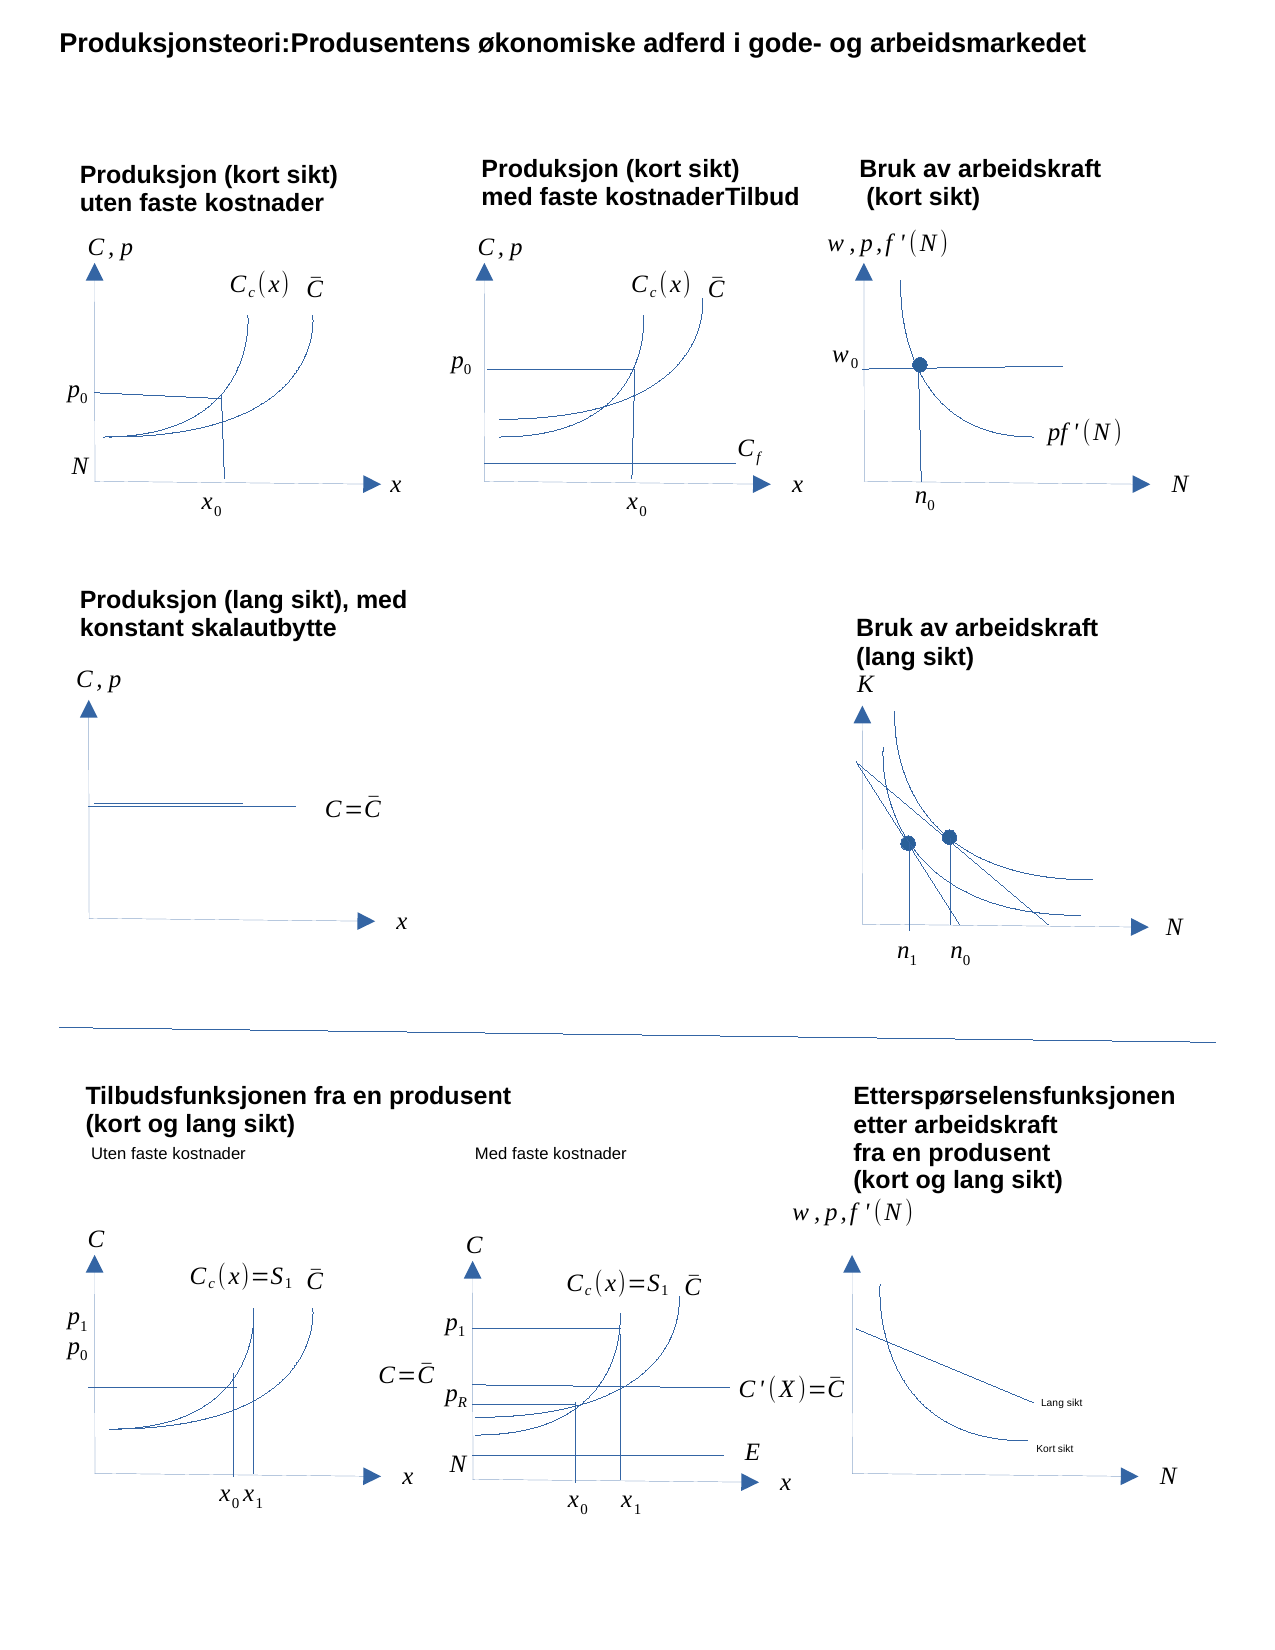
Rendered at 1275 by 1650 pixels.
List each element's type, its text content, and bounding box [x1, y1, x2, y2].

chart [441, 1450, 472, 1479]
chart [1038, 417, 1128, 448]
chart [223, 269, 296, 302]
chart [58, 1302, 94, 1364]
text_box Produksjonsteori:Produsentens økonomiske adferd i gode- og arbeidsmarkedet [44, 21, 1182, 127]
chart [81, 234, 140, 262]
chart [619, 487, 653, 520]
text_box Produksjon (lang sikt), med konstant skalautbytte [65, 578, 461, 650]
chart [300, 1267, 331, 1296]
text_box [900, 835, 916, 851]
chart [737, 1438, 767, 1467]
text_box Produksjon (kort sikt) uten faste kostnader [65, 153, 461, 225]
chart [318, 795, 389, 823]
chart [624, 269, 698, 302]
chart [908, 482, 942, 514]
chart [183, 1260, 299, 1293]
text_box Produksjon (kort sikt) med faste kostnaderTilbud [466, 147, 844, 219]
chart [436, 1308, 472, 1341]
chart [300, 275, 331, 304]
chart [58, 375, 94, 408]
chart [471, 234, 529, 262]
chart [701, 275, 732, 304]
chart [441, 346, 478, 378]
text_box Med faste kostnader [460, 1137, 642, 1190]
chart [560, 1486, 594, 1518]
chart [69, 665, 128, 693]
text_box Lang sikt [1026, 1390, 1098, 1417]
chart [731, 434, 769, 467]
chart [81, 1226, 112, 1254]
chart [1163, 470, 1197, 499]
chart [1151, 1462, 1185, 1491]
text_box Tilbudsfunksjonen fra en produsent (kort og lang sikt) [70, 1074, 562, 1146]
chart [382, 470, 409, 499]
chart [1157, 913, 1191, 941]
chart [211, 1480, 269, 1512]
chart [890, 936, 924, 969]
chart [459, 1232, 490, 1260]
chart [193, 487, 228, 520]
chart [849, 678, 882, 699]
chart [772, 1468, 799, 1497]
chart [944, 936, 978, 969]
text_box [942, 829, 957, 845]
chart [825, 340, 865, 372]
text_box Kort sikt [1021, 1435, 1089, 1462]
chart [732, 1373, 852, 1405]
chart [613, 1486, 647, 1518]
text_box Etterspørselensfunksjonen etter arbeidskraft fra en produsent (kort og lang sikt) [838, 1074, 1275, 1202]
chart [559, 1267, 675, 1300]
chart [394, 1462, 421, 1491]
chart [784, 470, 811, 499]
text_box Bruk av arbeidskraft (lang sikt) [841, 606, 1237, 678]
chart [821, 228, 955, 259]
chart [371, 1362, 475, 1412]
chart [678, 1273, 709, 1302]
chart [63, 452, 94, 481]
chart [785, 1196, 919, 1228]
chart [388, 907, 415, 936]
text_box Uten faste kostnader [76, 1136, 261, 1190]
text_box [912, 357, 928, 373]
text_box Bruk av arbeidskraft (kort sikt) [844, 147, 1240, 219]
